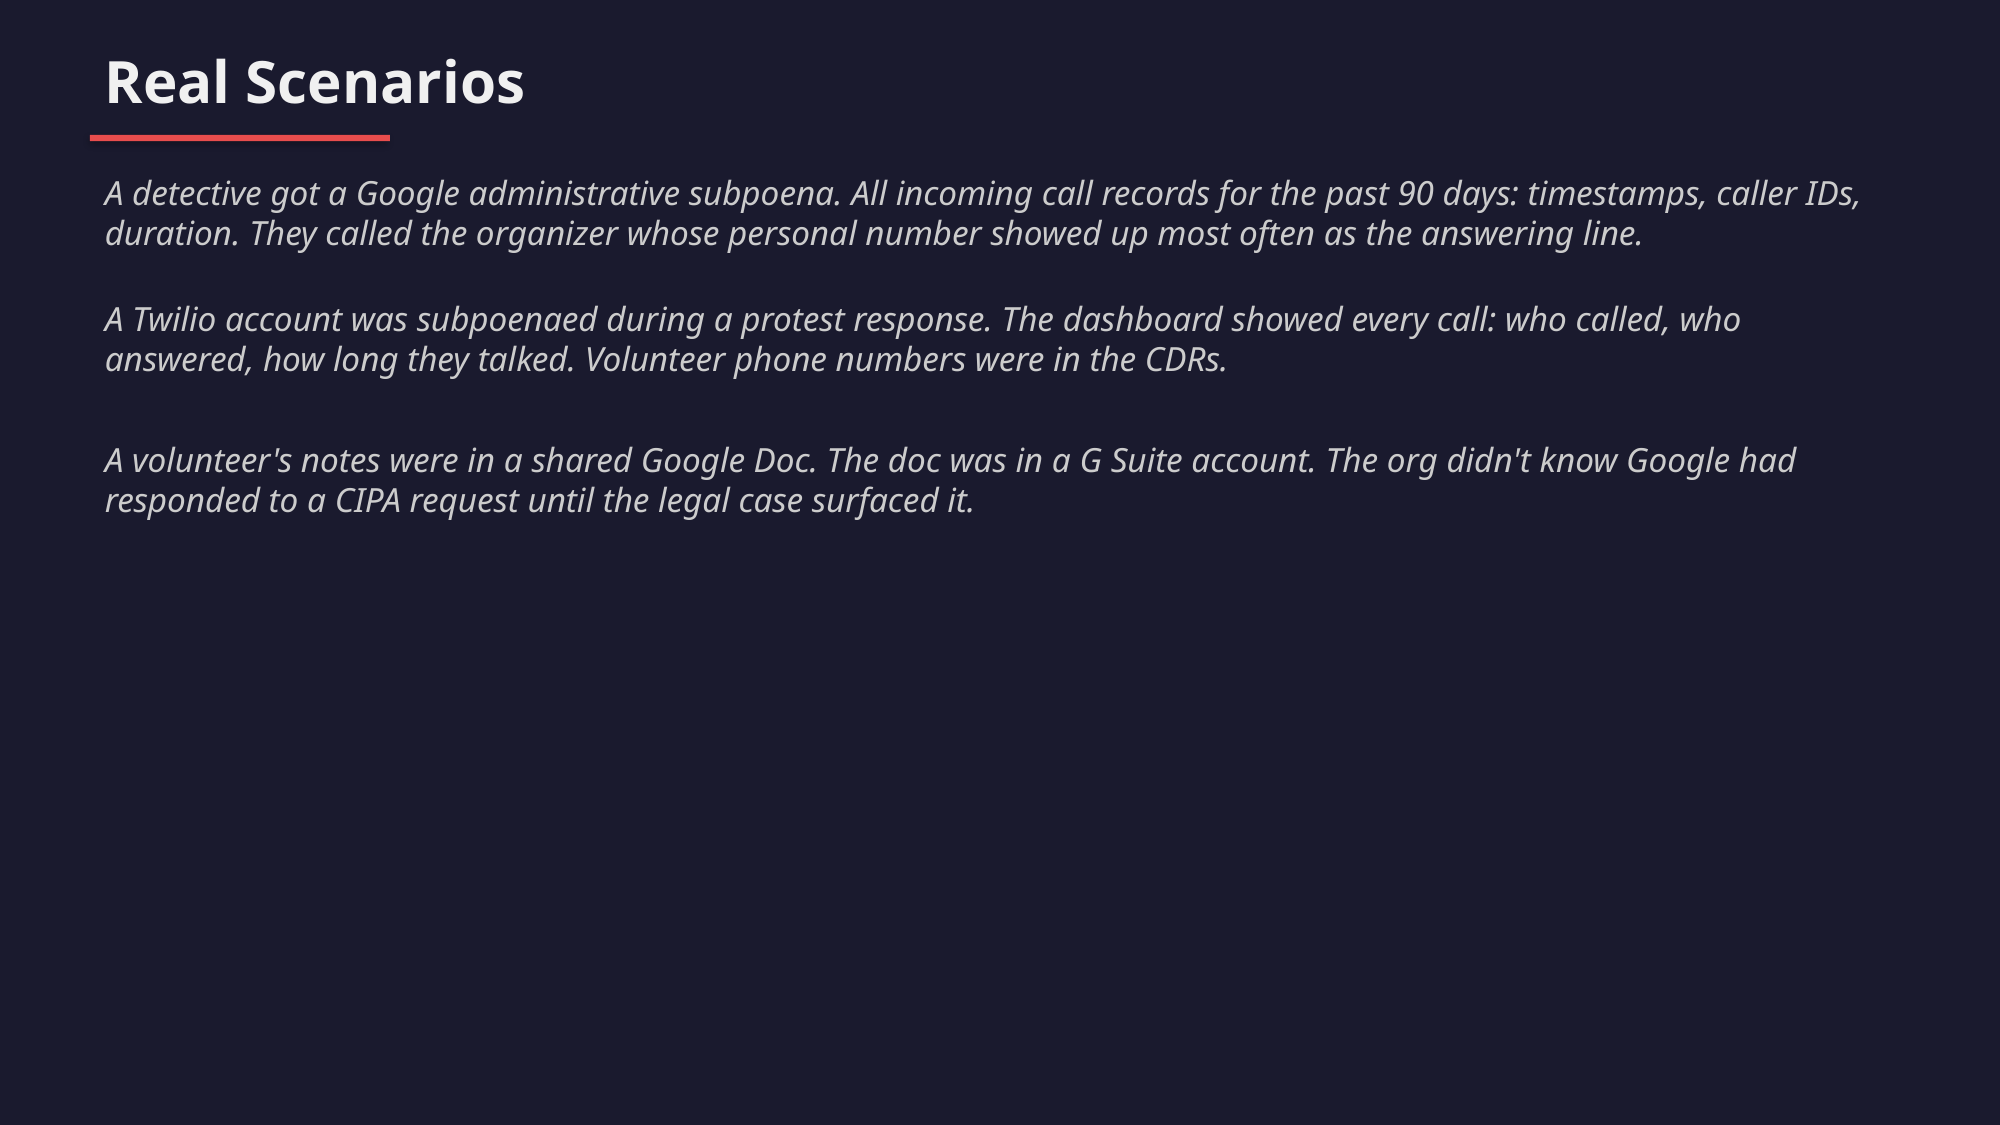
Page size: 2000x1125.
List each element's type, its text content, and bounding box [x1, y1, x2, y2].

text_box A detective got a Google administrative subpoena. All incoming call records for the past 90 days: timestamps, caller IDs, duration. They called the organizer whose personal number showed up most often as the answering line. A Twilio account was subpoenaed during a protest response. The dashboard showed every call: who called, who answered, how long they talked. Volunteer phone numbers were in the CDRs. A volunteer's notes were in a shared Google Doc. The doc was in a G Suite account. The org didn't know Google had responded to a CIPA request until the legal case surfaced it. [89, 164, 1910, 527]
text_box Real Scenarios [89, 37, 1910, 123]
text_box [89, 134, 390, 142]
